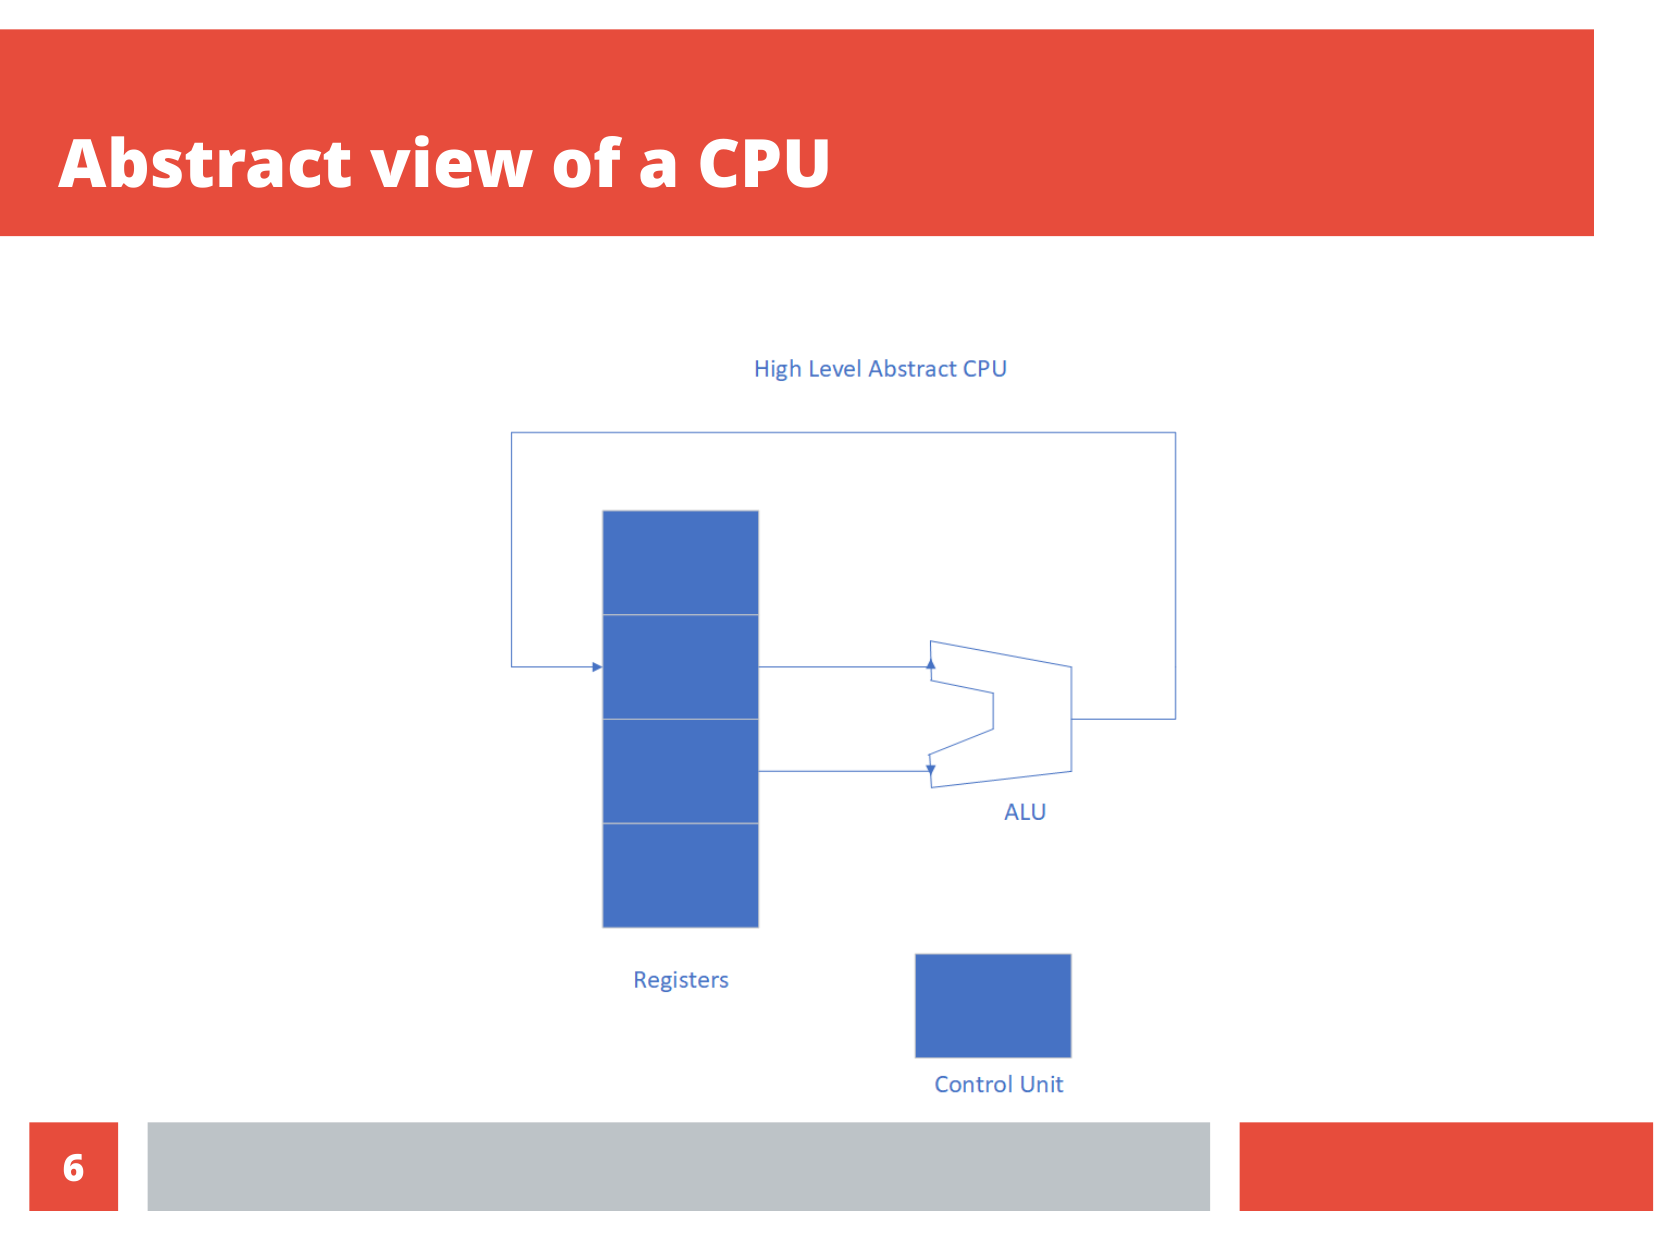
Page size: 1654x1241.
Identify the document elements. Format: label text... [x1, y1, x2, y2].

title Abstract view of a CPU [58, 59, 1594, 207]
picture [510, 344, 1177, 1113]
